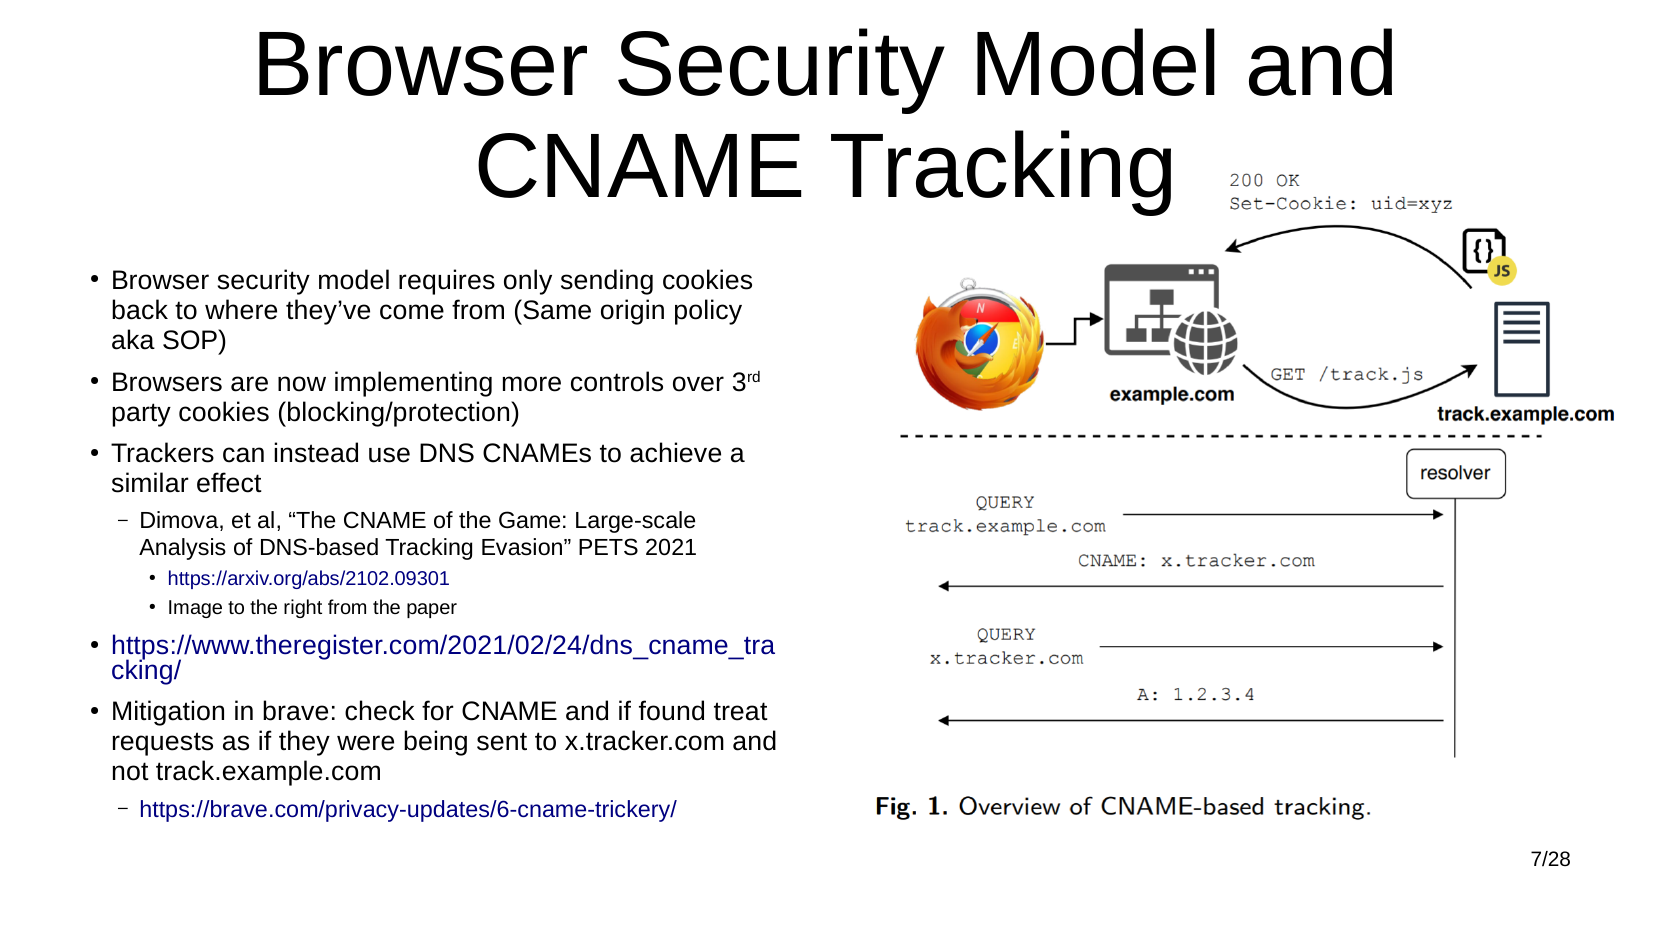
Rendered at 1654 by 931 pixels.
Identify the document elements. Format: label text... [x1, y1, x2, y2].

list Browser security model requires only sending cookies back to where they’ve come from (Same origin policy aka SOP) Browsers are now implementing more controls over 3rd party cookies (blocking/protection) Trackers can instead use DNS CNAMEs to achieve a similar effect Dimova, et al, “The CNAME of the Game: Large-scale Analysis of DNS-based Tracking Evasion” PETS 2021 https://arxiv.org/abs/2102.09301 Image to the right from the paper https://www.theregister.com/2021/02/24/dns_cname_tracking/ Mitigation in brave: check for CNAME and if found treat requests as if they were being sent to x.tracker.com and not track.example.com https://brave.com/privacy-updates/6-cname-trickery/ [82, 264, 789, 805]
picture [814, 120, 1642, 842]
title Browser Security Model and CNAME Tracking [82, 12, 1571, 218]
